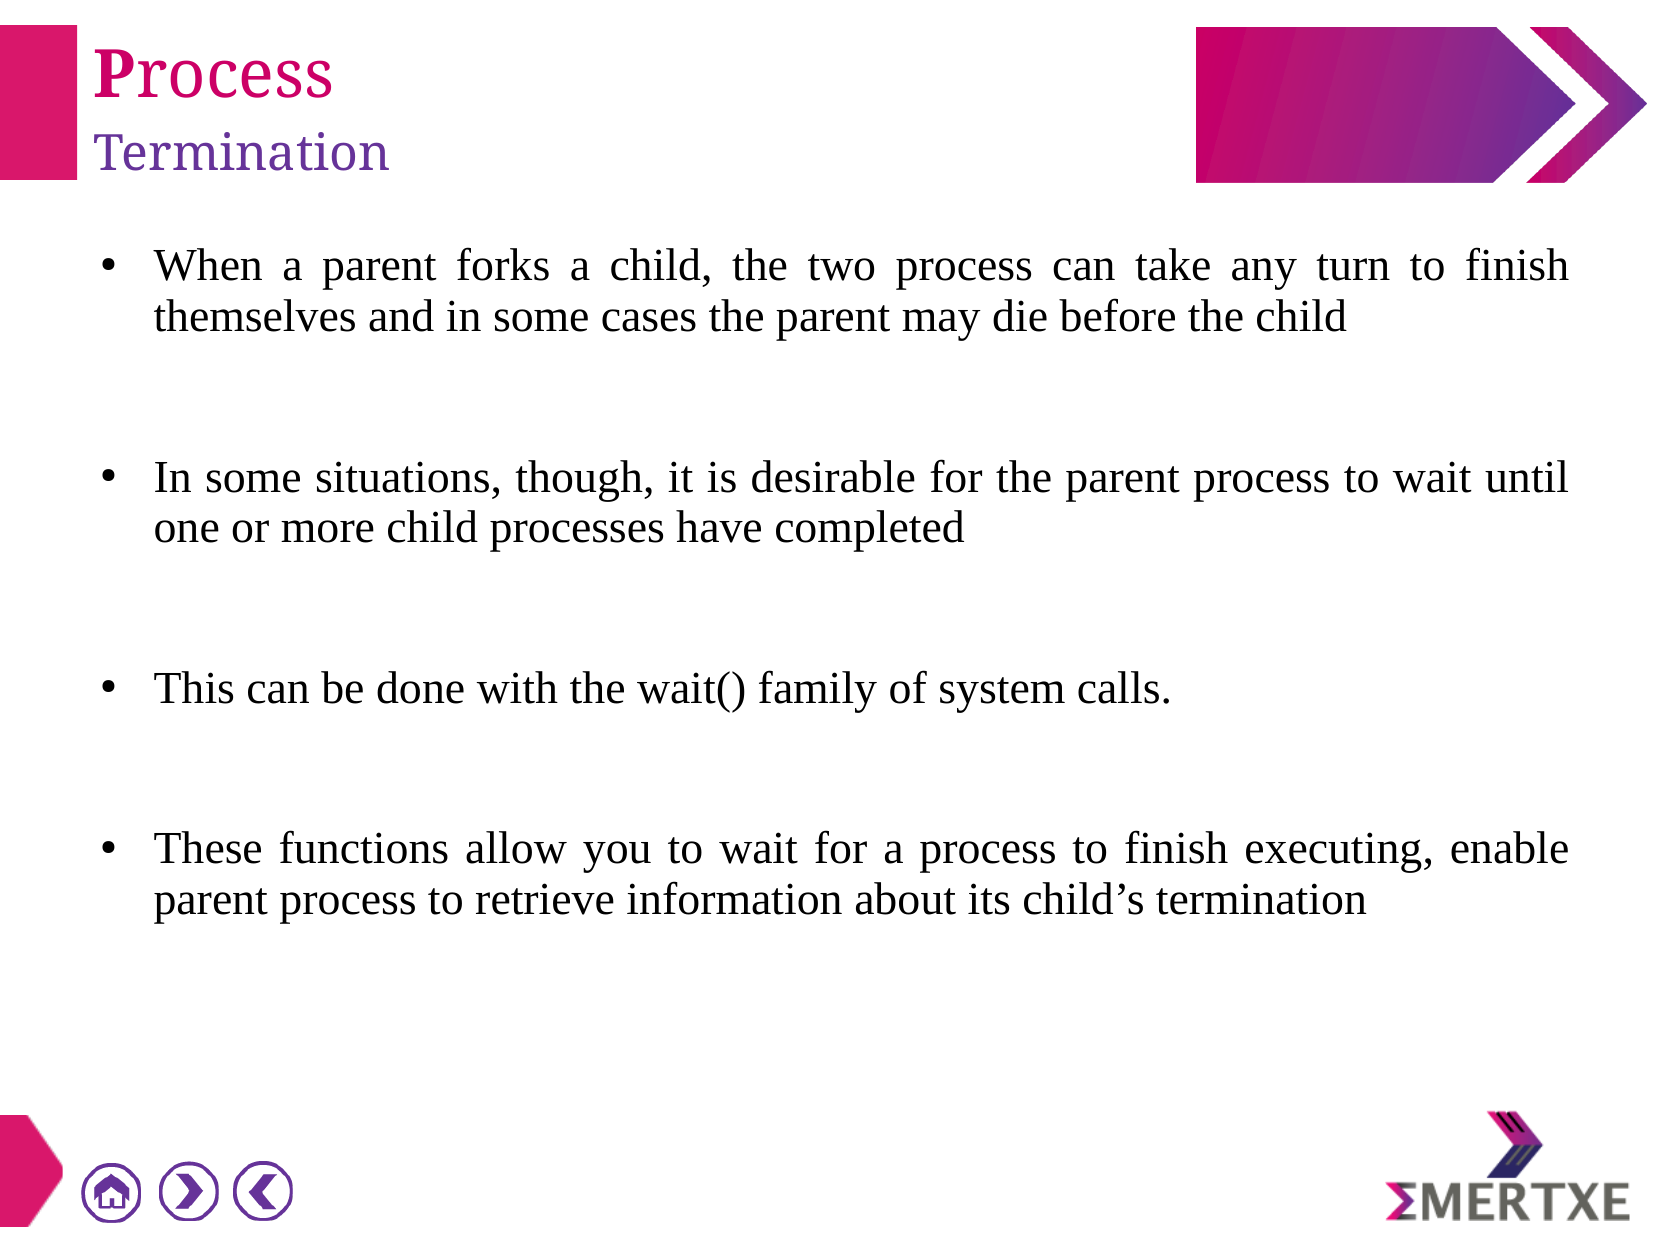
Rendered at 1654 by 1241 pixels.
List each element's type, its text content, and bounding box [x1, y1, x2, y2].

picture [159, 1161, 219, 1221]
list When a parent forks a child, the two process can take any turn to finish themselves and in some cases the parent may die before the child In some situations, though, it is desirable for the parent process to wait until one or more child processes have completed This can be done with the wait() family of system calls. These functions allow you to wait for a process to finish executing, enable parent process to retrieve information about its child’s termination [82, 240, 1571, 1094]
picture [81, 1163, 141, 1223]
title Process Termination [93, 2, 1571, 210]
picture [1571, 27, 1647, 183]
picture [1385, 1107, 1631, 1221]
picture [233, 1161, 293, 1221]
